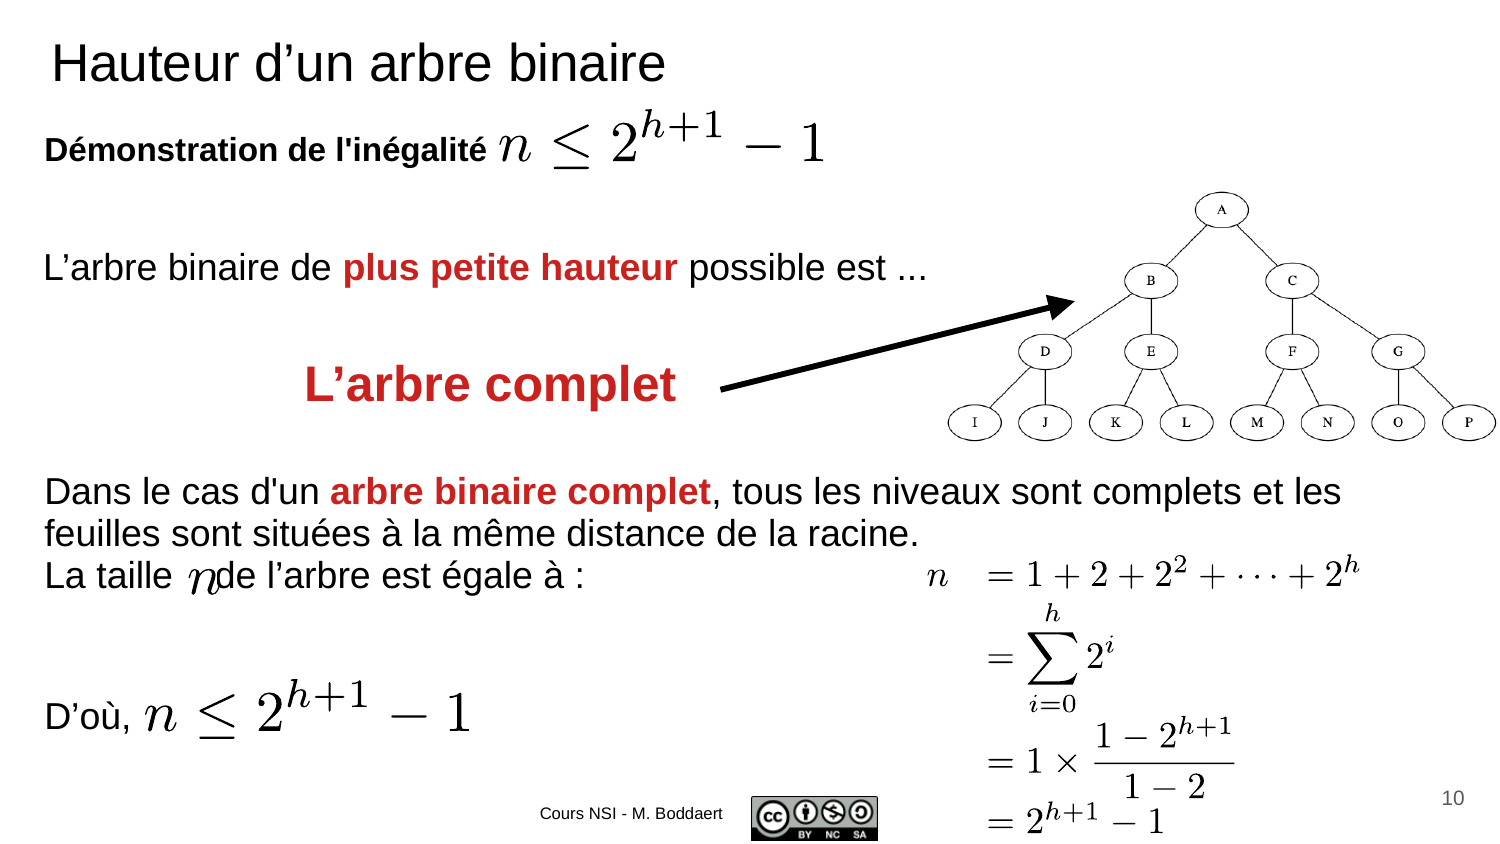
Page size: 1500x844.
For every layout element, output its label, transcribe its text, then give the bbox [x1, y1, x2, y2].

text_box Dans le cas d'un arbre binaire complet, tous les niveaux sont complets et les feuilles sont situées à la même distance de la racine. La taille de l’arbre est égale à : [29, 462, 1477, 609]
picture [751, 796, 878, 841]
picture [944, 188, 1499, 444]
text_box [188, 568, 220, 595]
slide_number <numéro> [1389, 764, 1480, 830]
text_box L’arbre complet [289, 348, 694, 422]
text_box [499, 109, 824, 170]
text_box Démonstration de l'inégalité [29, 120, 1477, 207]
text_box [927, 554, 1360, 834]
title Hauteur d’un arbre binaire [51, 13, 1449, 108]
text_box D’où, [29, 688, 162, 747]
text_box L’arbre binaire de plus petite hauteur possible est ... [28, 239, 1004, 298]
text_box [145, 678, 469, 739]
